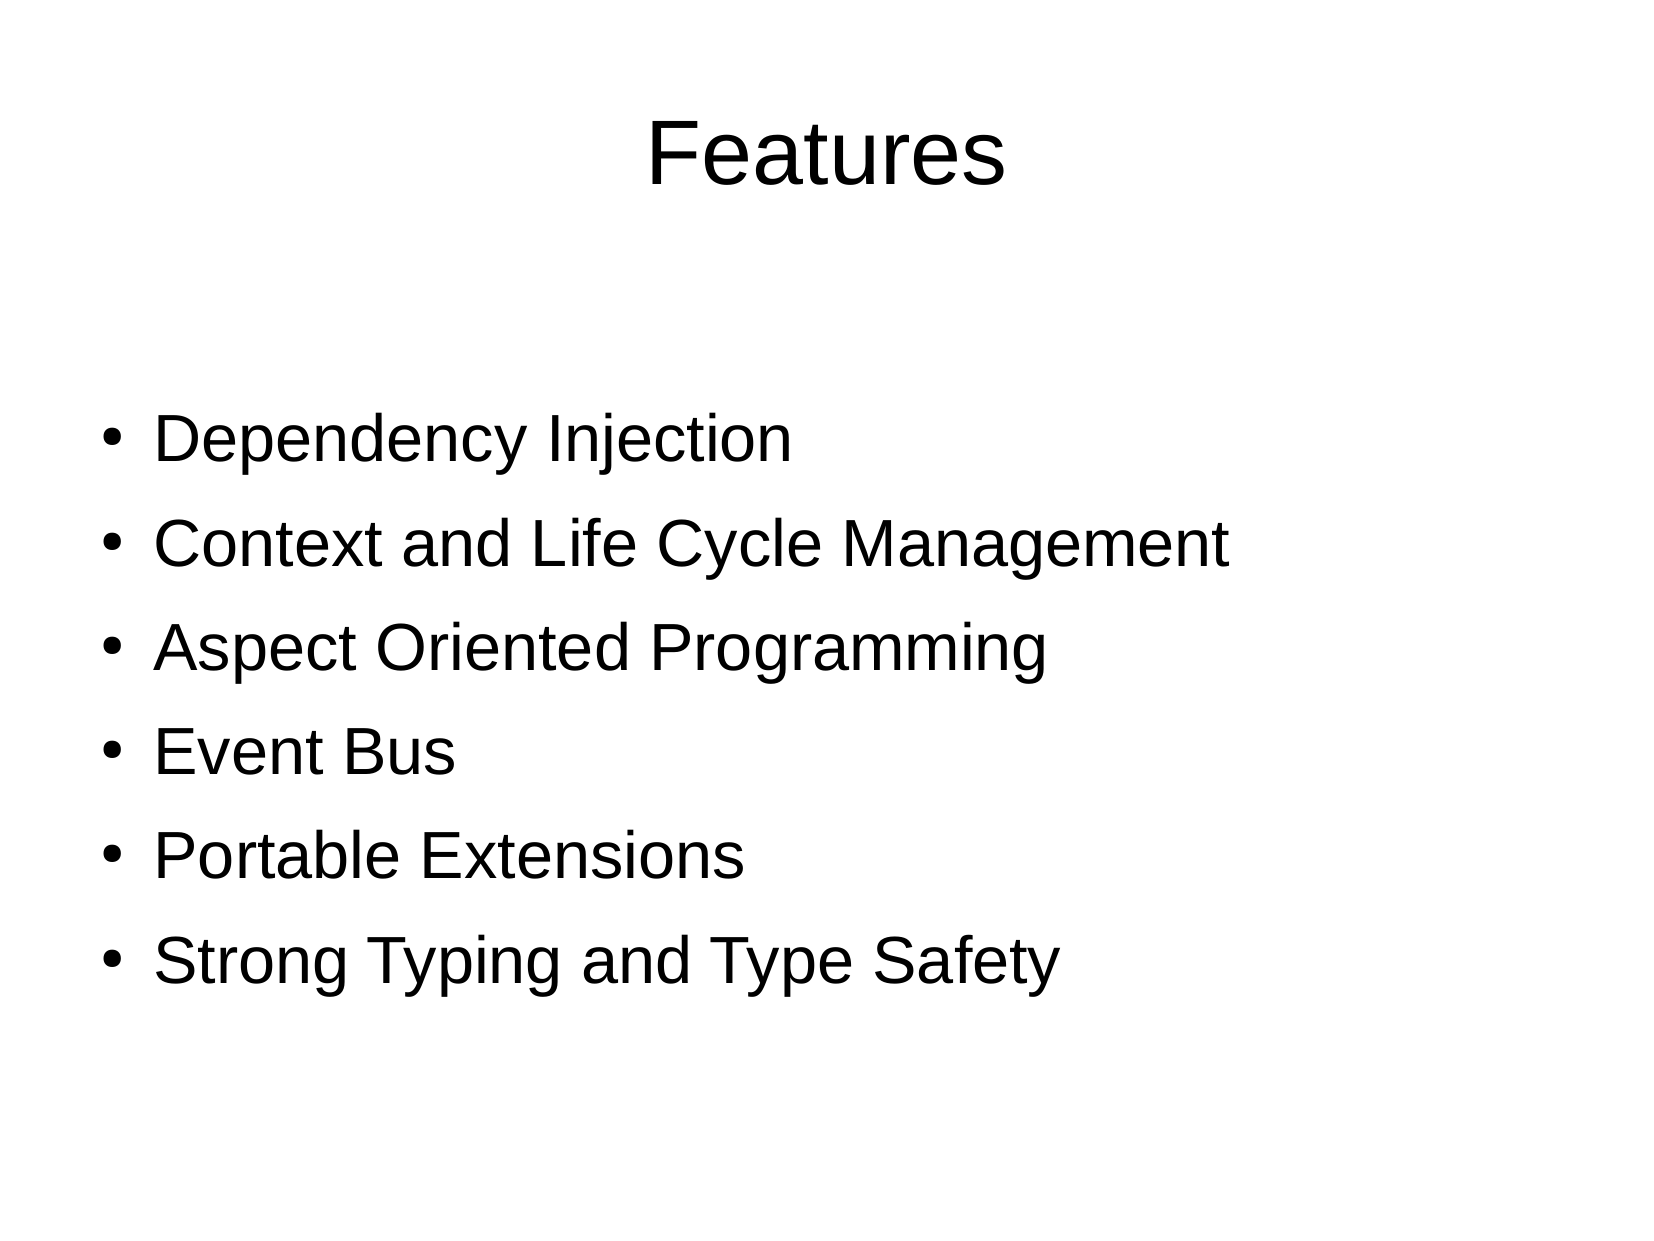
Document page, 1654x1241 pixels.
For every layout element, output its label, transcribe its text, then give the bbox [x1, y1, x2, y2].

title Features [82, 49, 1571, 257]
list Dependency Injection Context and Life Cycle Management Aspect Oriented Programming Event Bus Portable Extensions Strong Typing and Type Safety [82, 290, 1571, 1109]
